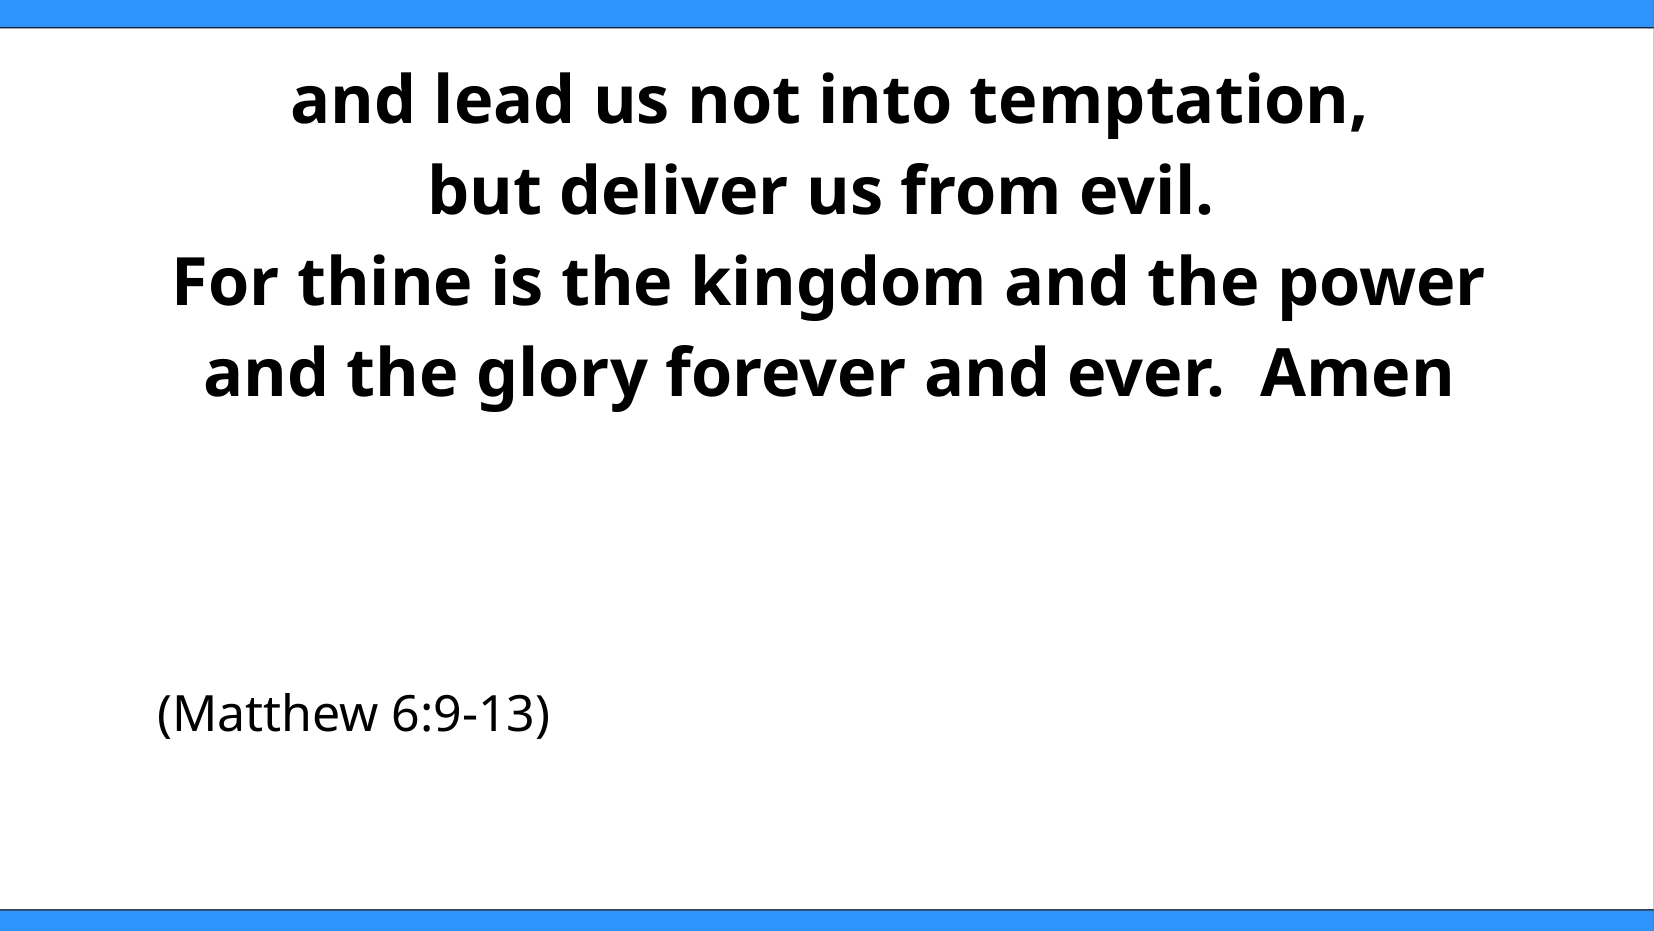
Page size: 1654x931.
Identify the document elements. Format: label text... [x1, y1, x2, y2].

picture [0, 0, 1654, 931]
text_box and lead us not into temptation, but deliver us from evil. For thine is the kingdom and the power and the glory forever and ever. Amen (Matthew 6:9-13) [129, 45, 1531, 745]
